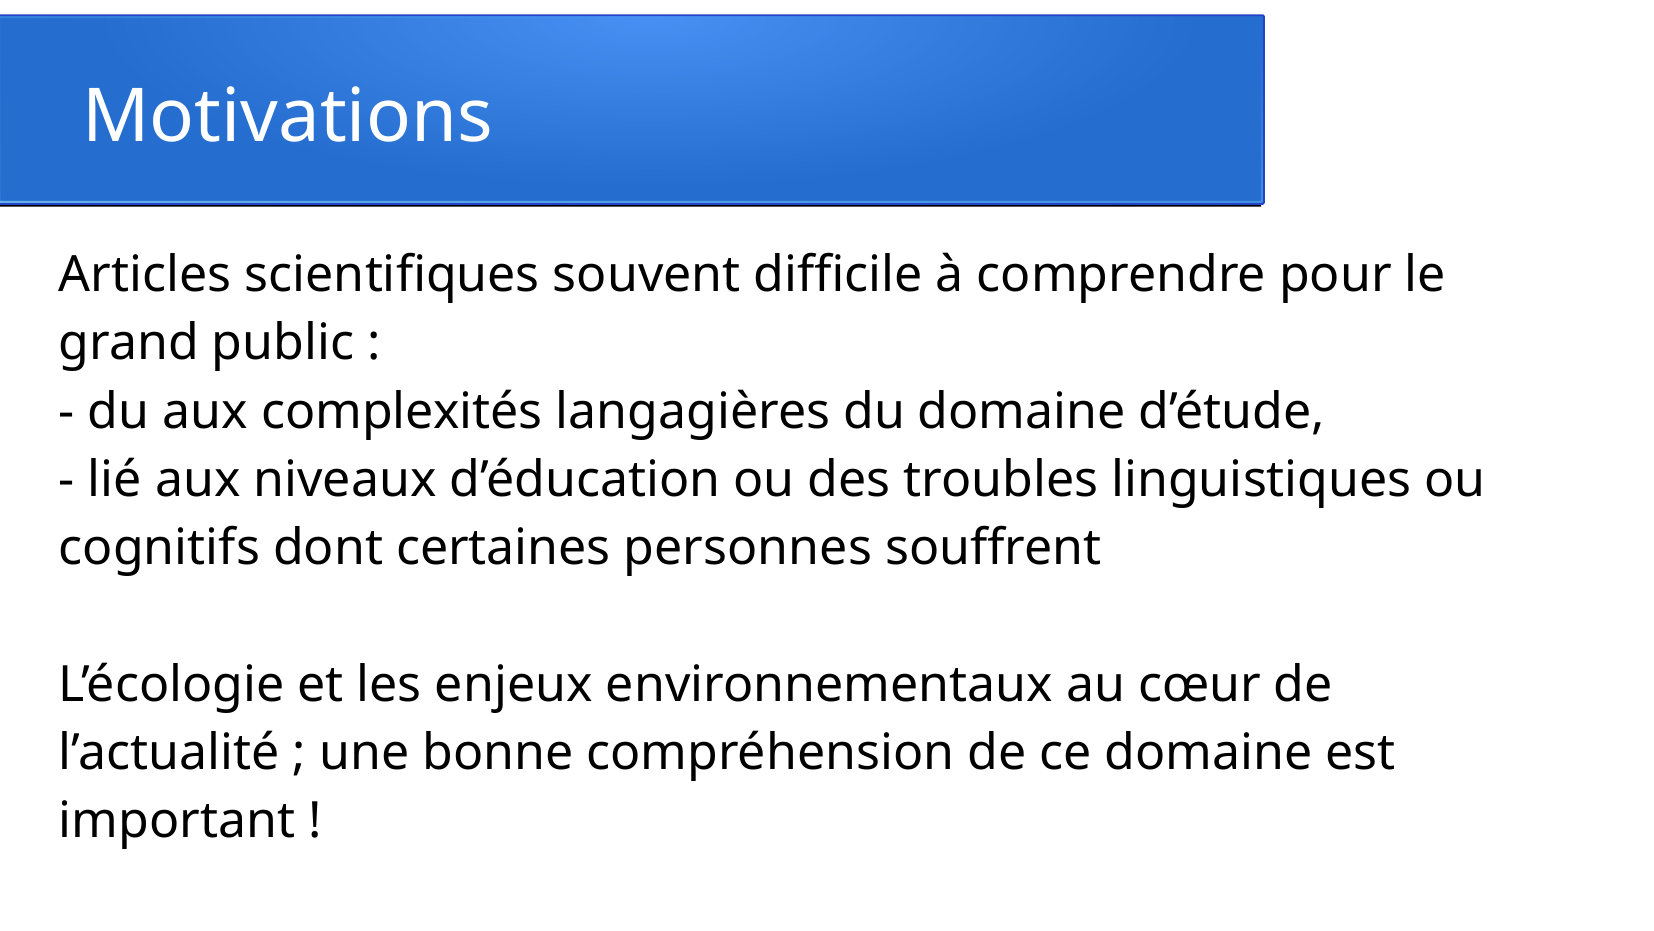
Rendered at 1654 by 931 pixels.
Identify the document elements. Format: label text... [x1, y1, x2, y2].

title Motivations [82, 35, 1235, 189]
subtitle Articles scientifiques souvent difficile à comprendre pour le grand public : - du aux complexités langagières du domaine d’étude, - lié aux niveaux d’éducation ou des troubles linguistiques ou cognitifs dont certaines personnes souffrent L’écologie et les enjeux environnementaux au cœur de l’actualité ; une bonne compréhension de ce domaine est important ! [59, 275, 1548, 815]
